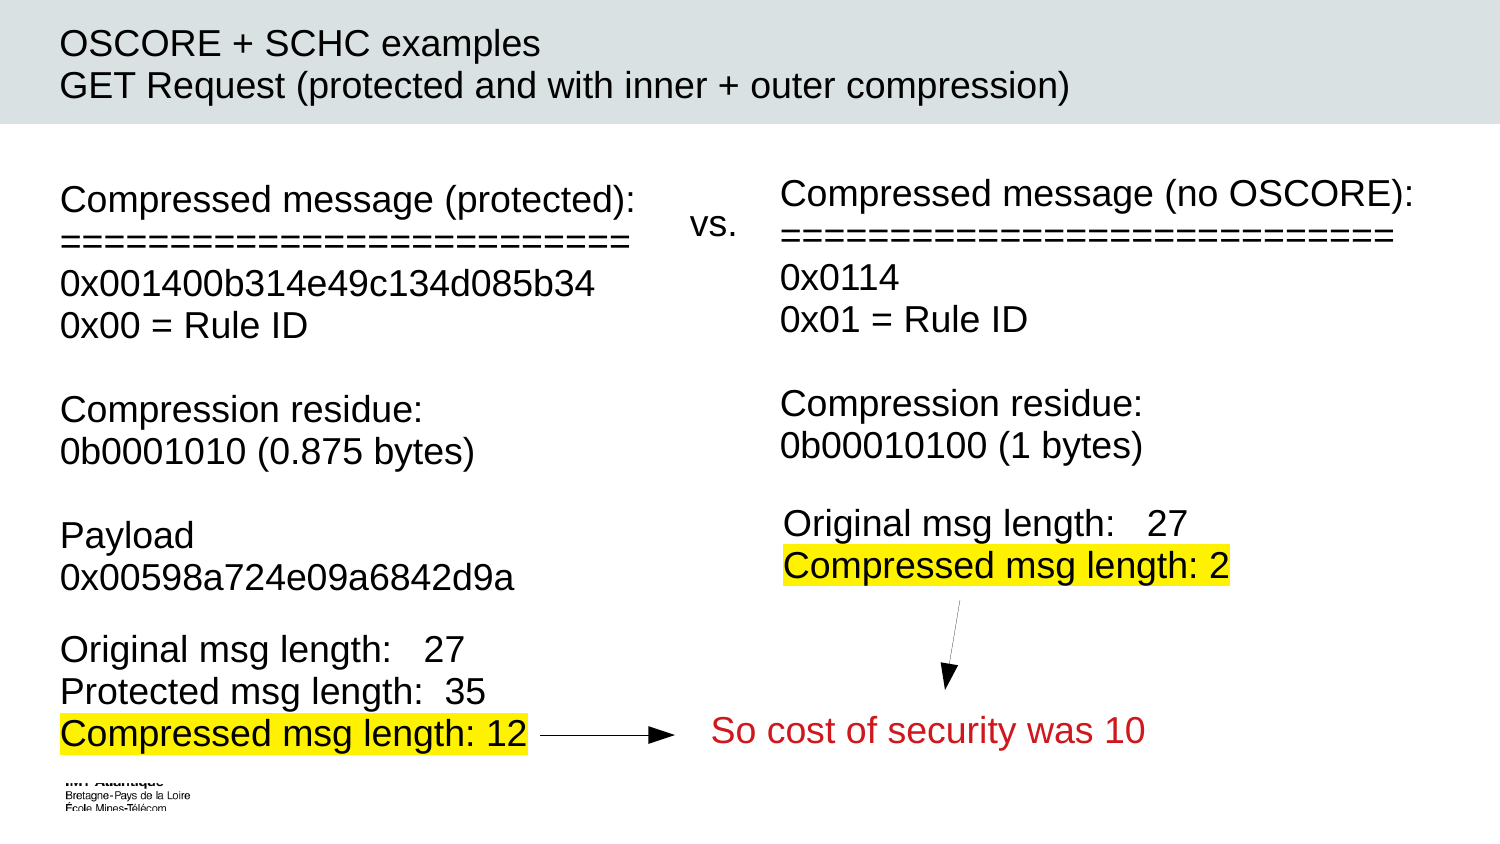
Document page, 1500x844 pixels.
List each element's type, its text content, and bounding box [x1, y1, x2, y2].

text_box Compressed message (protected): ========================== 0x001400b314e49c134d085b34 0x00 = Rule ID Compression residue: 0b0001010 (0.875 bytes) Payload 0x00598a724e09a6842d9a [45, 171, 736, 736]
text_box vs. [675, 195, 766, 252]
text_box OSCORE + SCHC examples GET Request (protected and with inner + outer compression) [44, 15, 1141, 156]
text_box So cost of security was 10 [695, 702, 1171, 760]
text_box Compressed message (no OSCORE): ============================ 0x0114 0x01 = Rule ID Compression residue: 0b00010100 (1 bytes) [765, 165, 1486, 516]
text_box Original msg length: 27 Protected msg length: 35 Compressed msg length: 12 [45, 621, 586, 784]
text_box Original msg length: 27 Compressed msg length: 2 [768, 495, 1246, 594]
